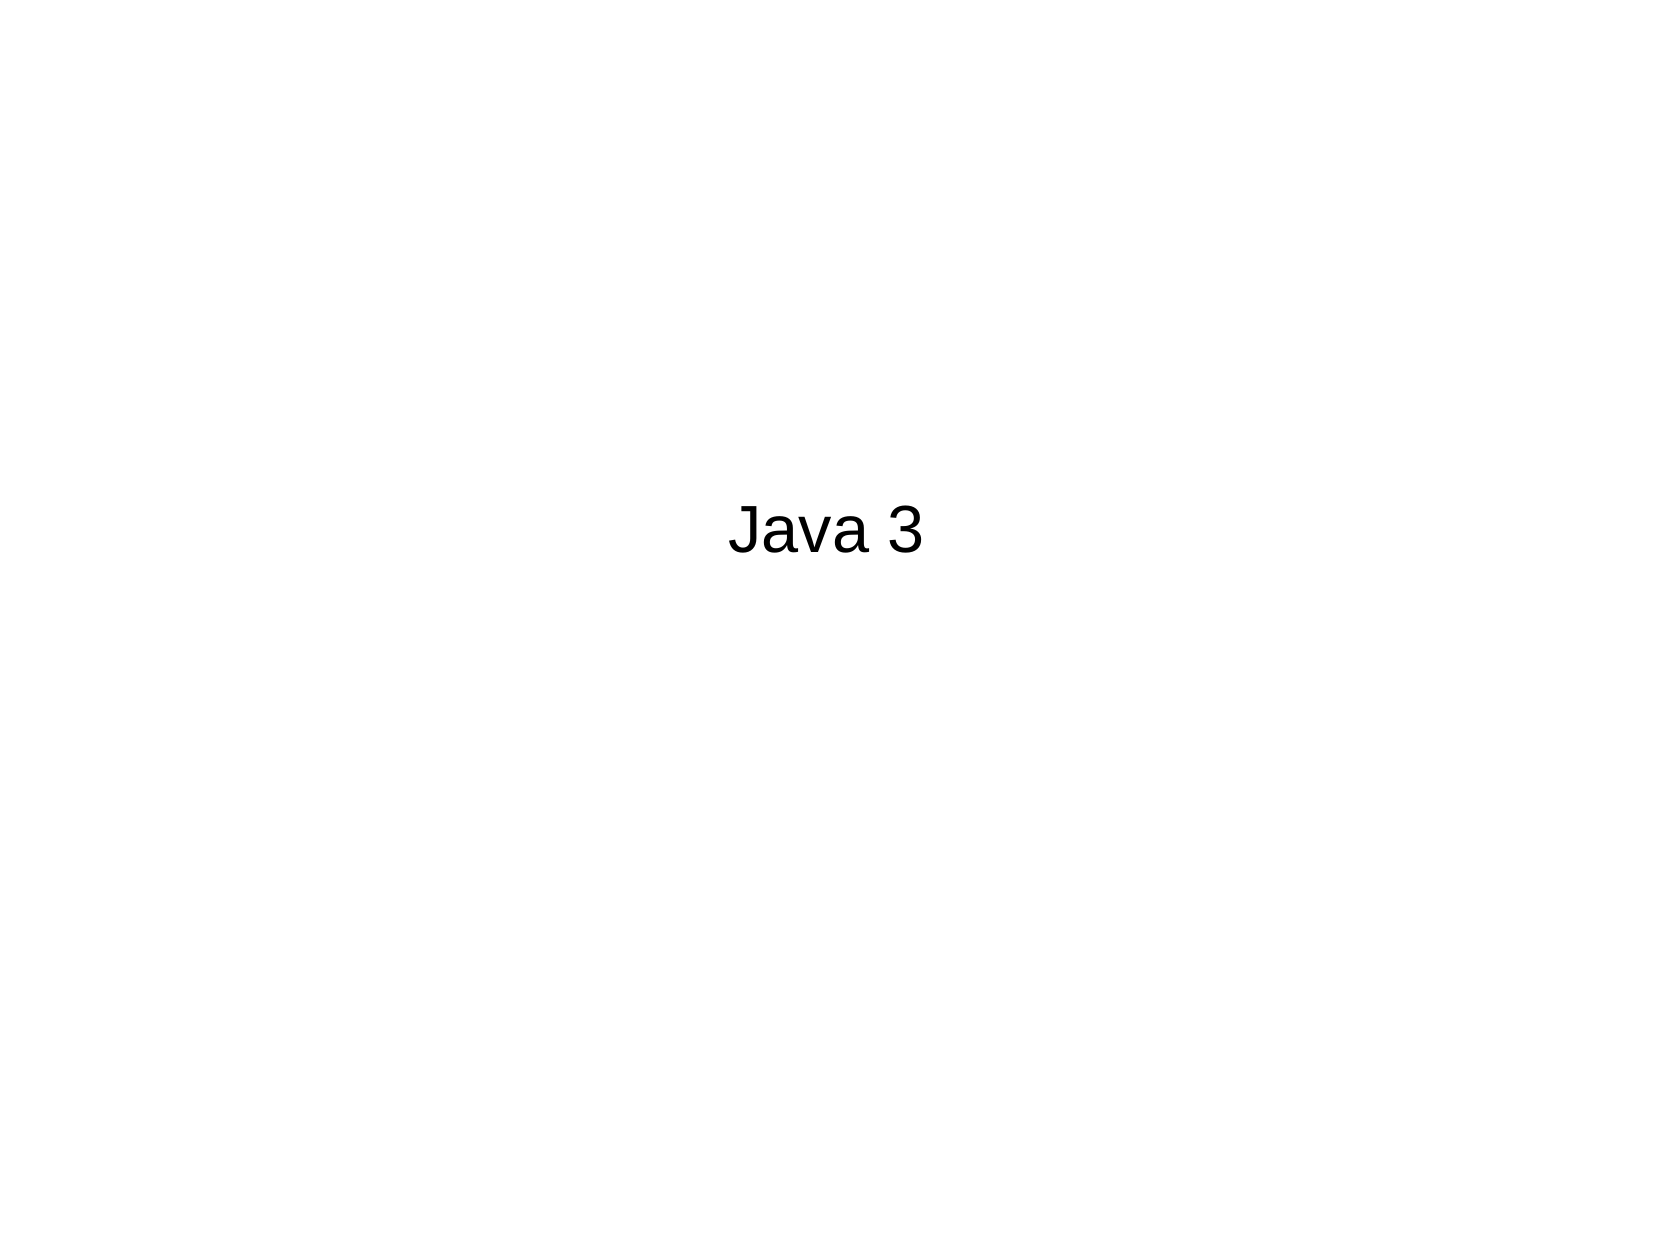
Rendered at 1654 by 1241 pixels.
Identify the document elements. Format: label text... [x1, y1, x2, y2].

subtitle Java 3 [82, 49, 1571, 1010]
